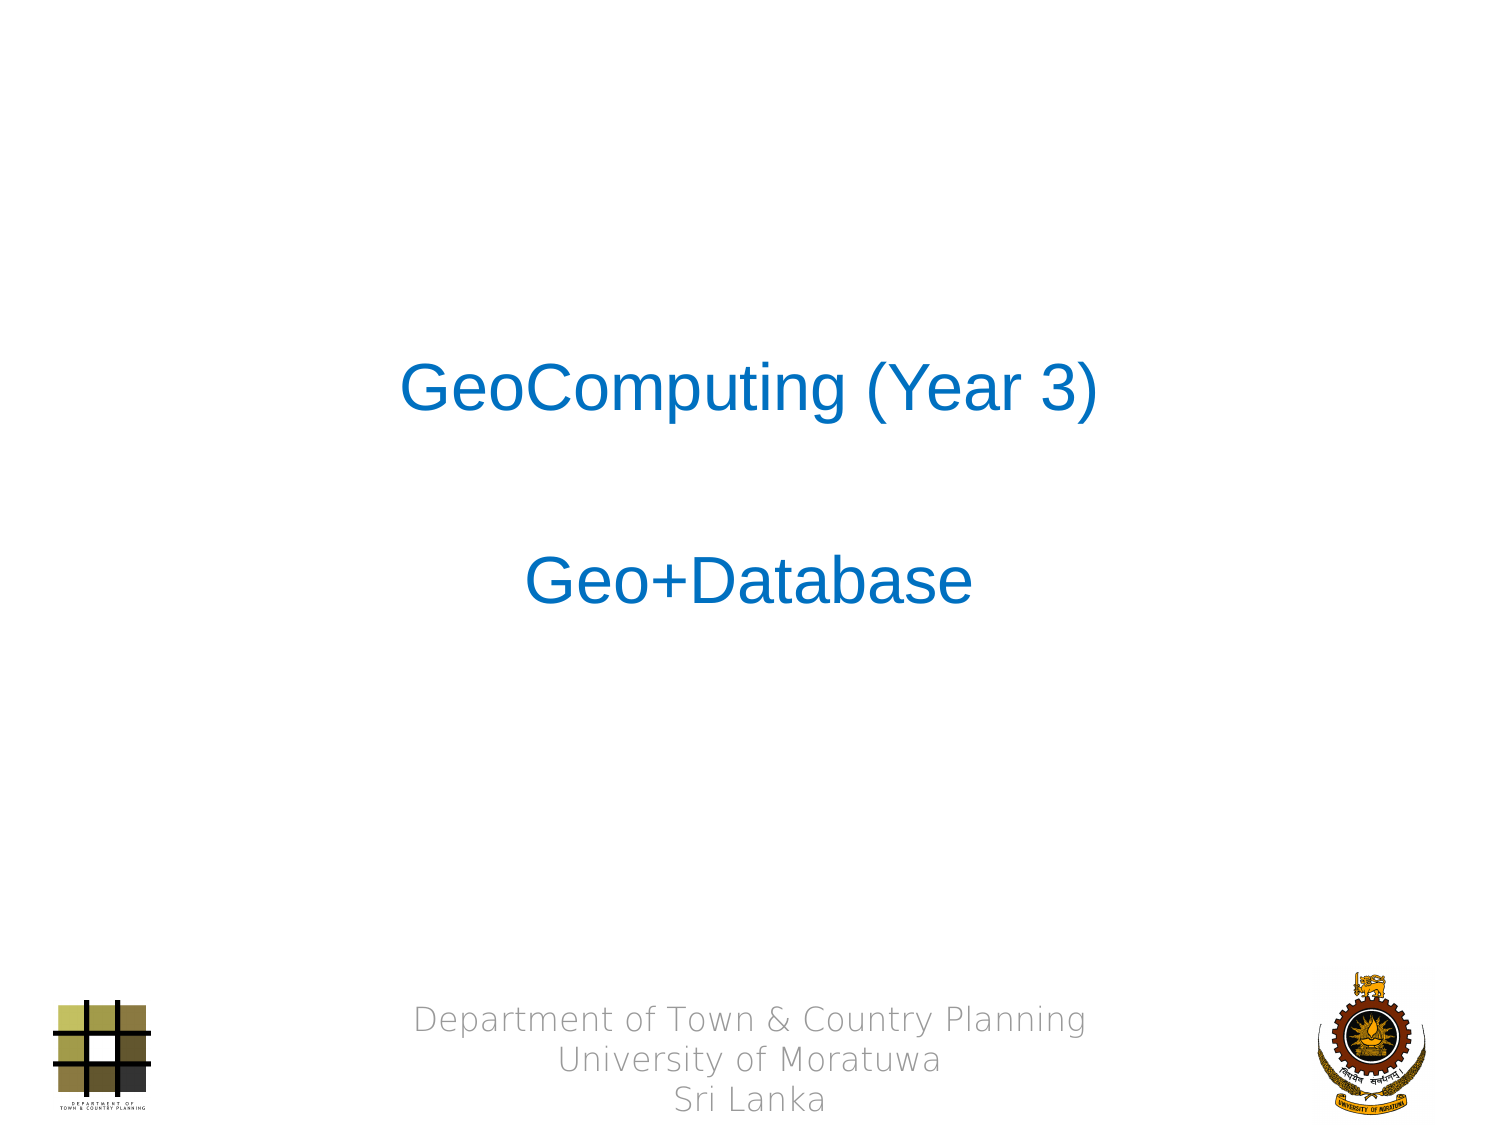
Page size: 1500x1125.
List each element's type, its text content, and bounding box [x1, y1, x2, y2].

picture [53, 1000, 151, 1110]
picture [1312, 966, 1435, 1125]
subtitle GeoComputing (Year 3) Geo+Database [75, 45, 1426, 915]
